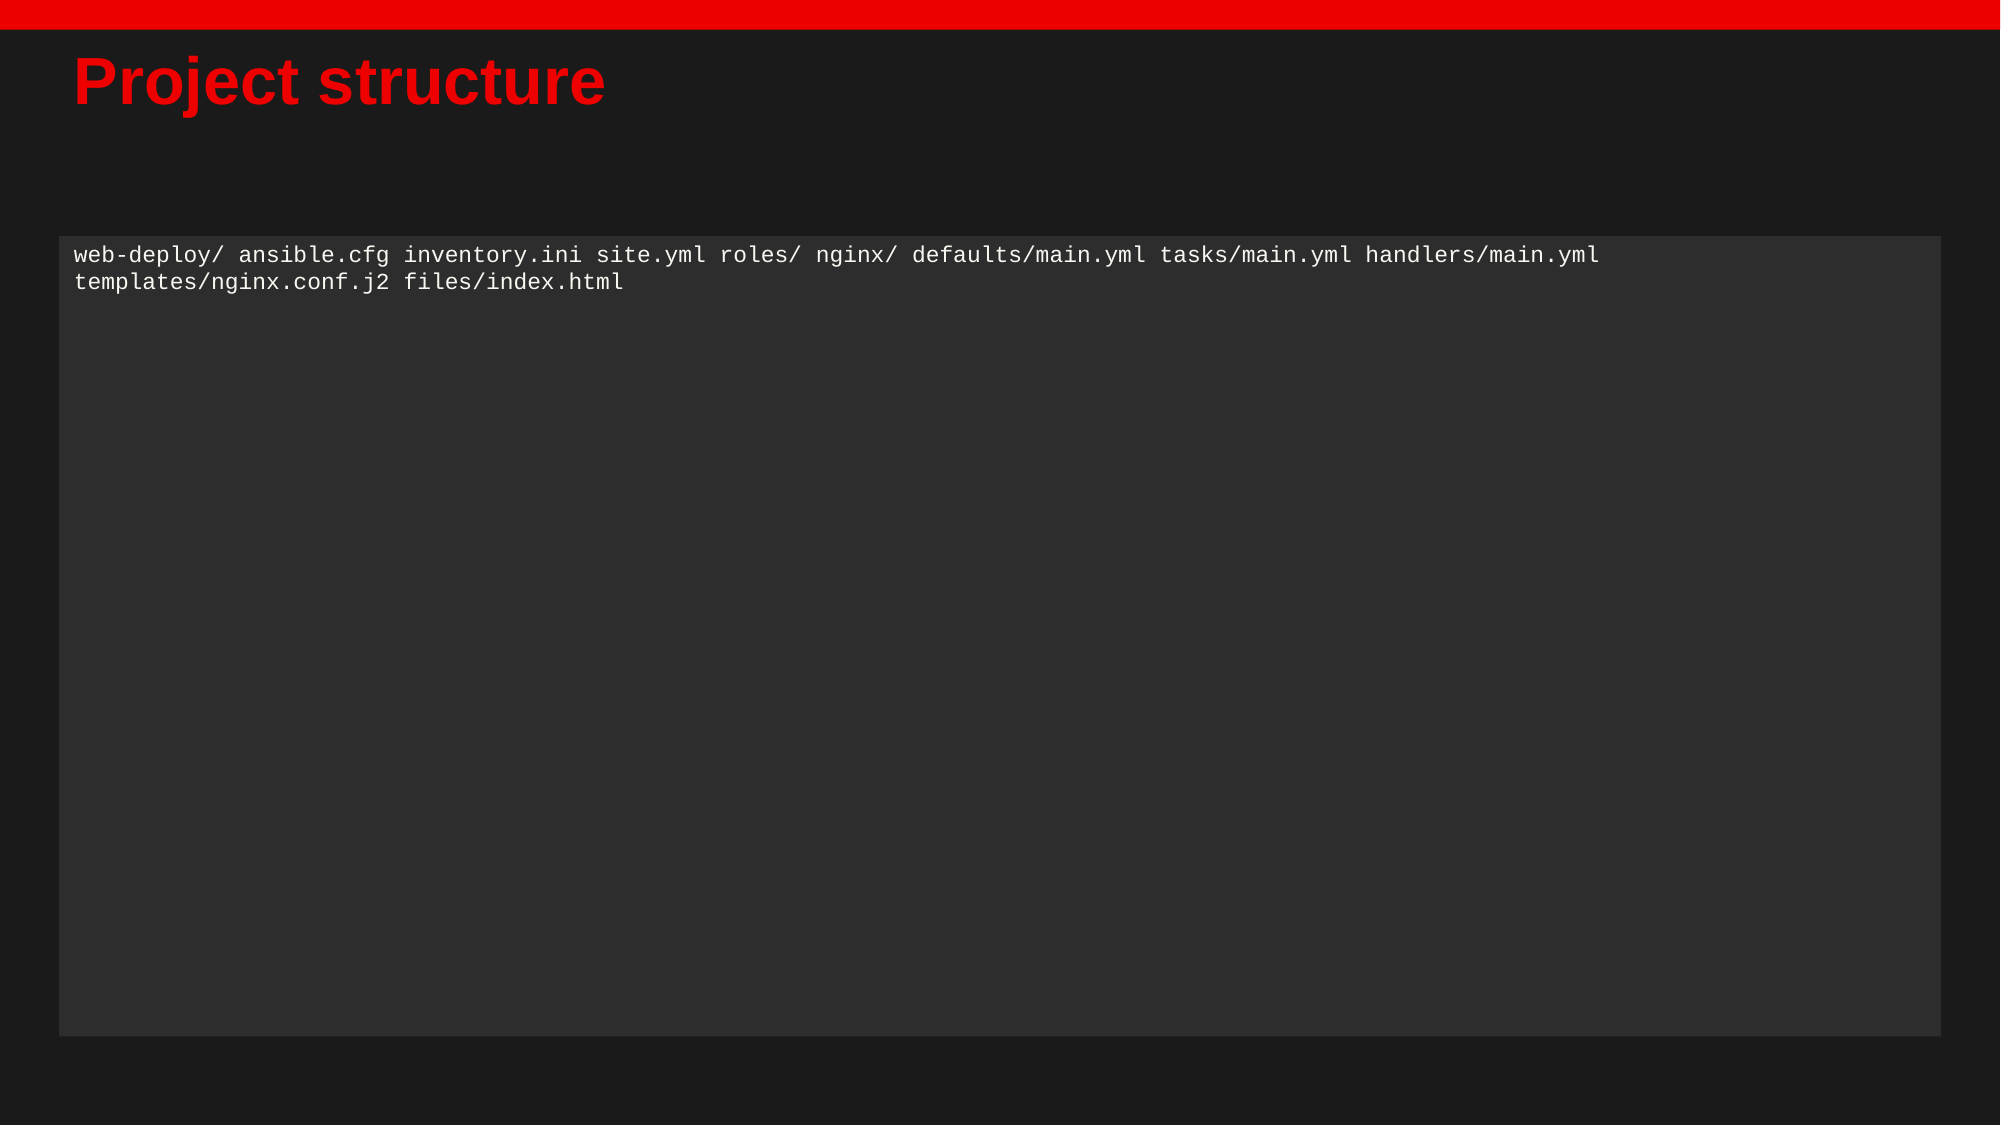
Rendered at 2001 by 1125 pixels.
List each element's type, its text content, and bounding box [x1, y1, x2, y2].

text_box web-deploy/ ansible.cfg inventory.ini site.yml roles/ nginx/ defaults/main.yml tasks/main.yml handlers/main.yml templates/nginx.conf.j2 files/index.html [59, 236, 1942, 1037]
text_box [0, 0, 2001, 30]
text_box Project structure [59, 36, 1942, 208]
